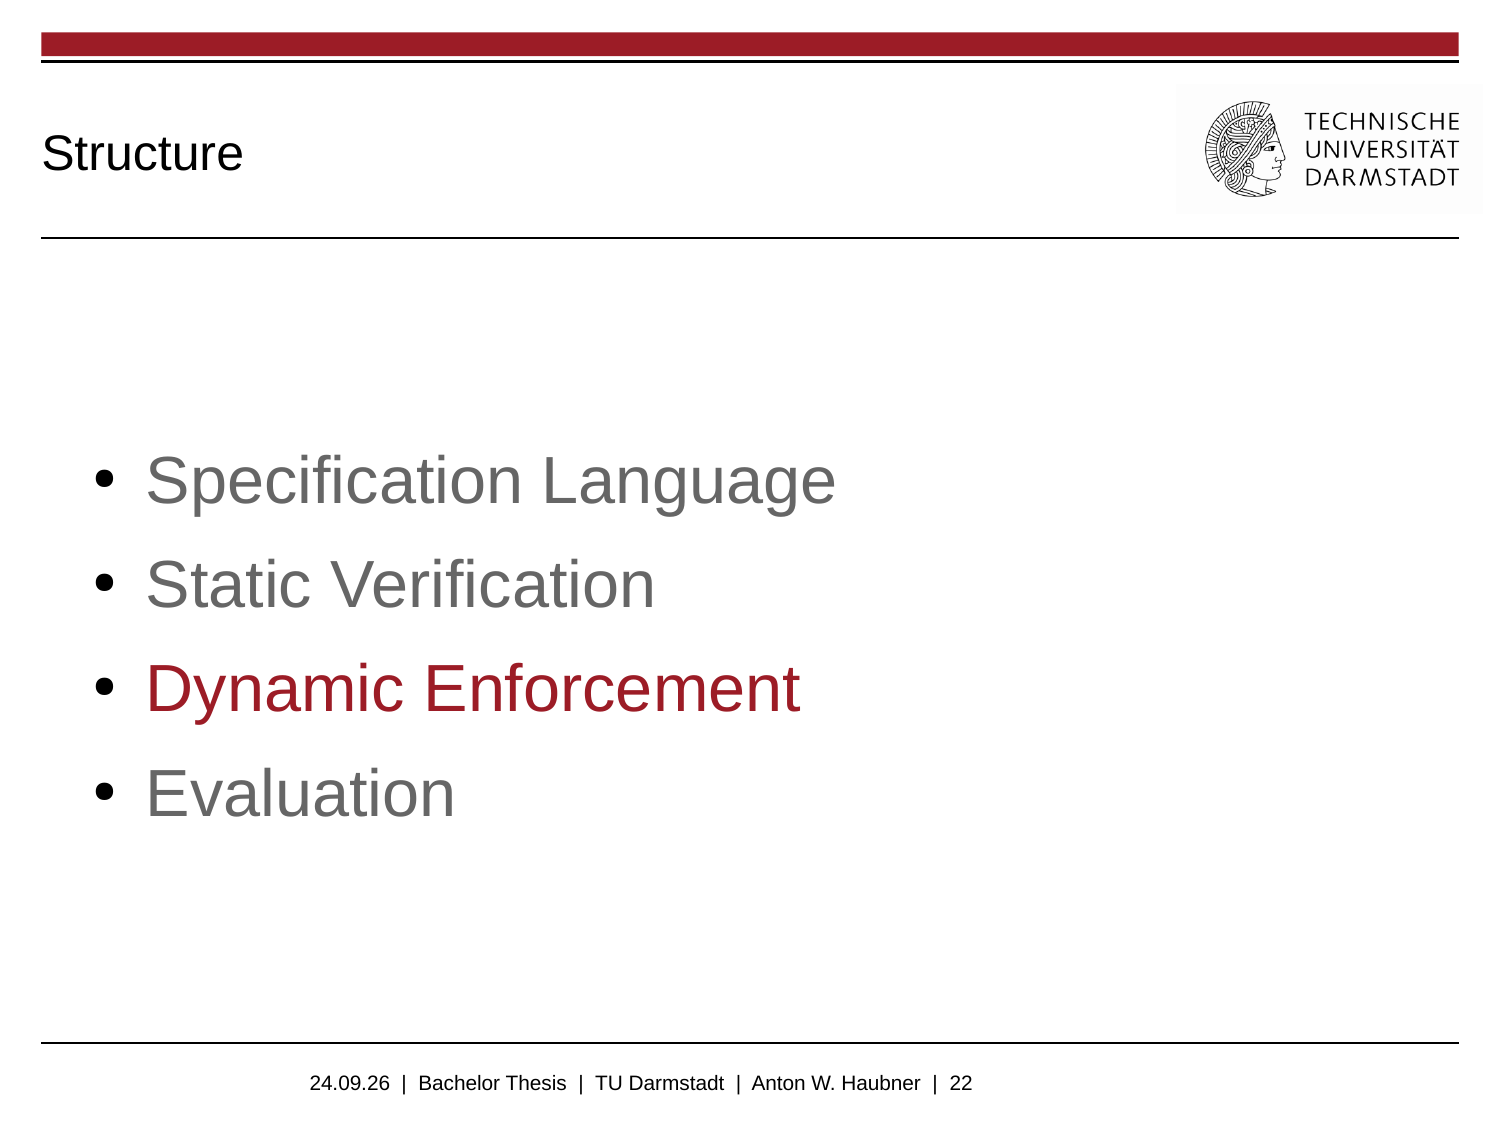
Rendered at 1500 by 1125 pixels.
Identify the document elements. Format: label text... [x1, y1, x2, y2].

title Structure [41, 78, 1131, 229]
list Specification Language Static Verification Dynamic Enforcement Evaluation [75, 310, 1426, 963]
